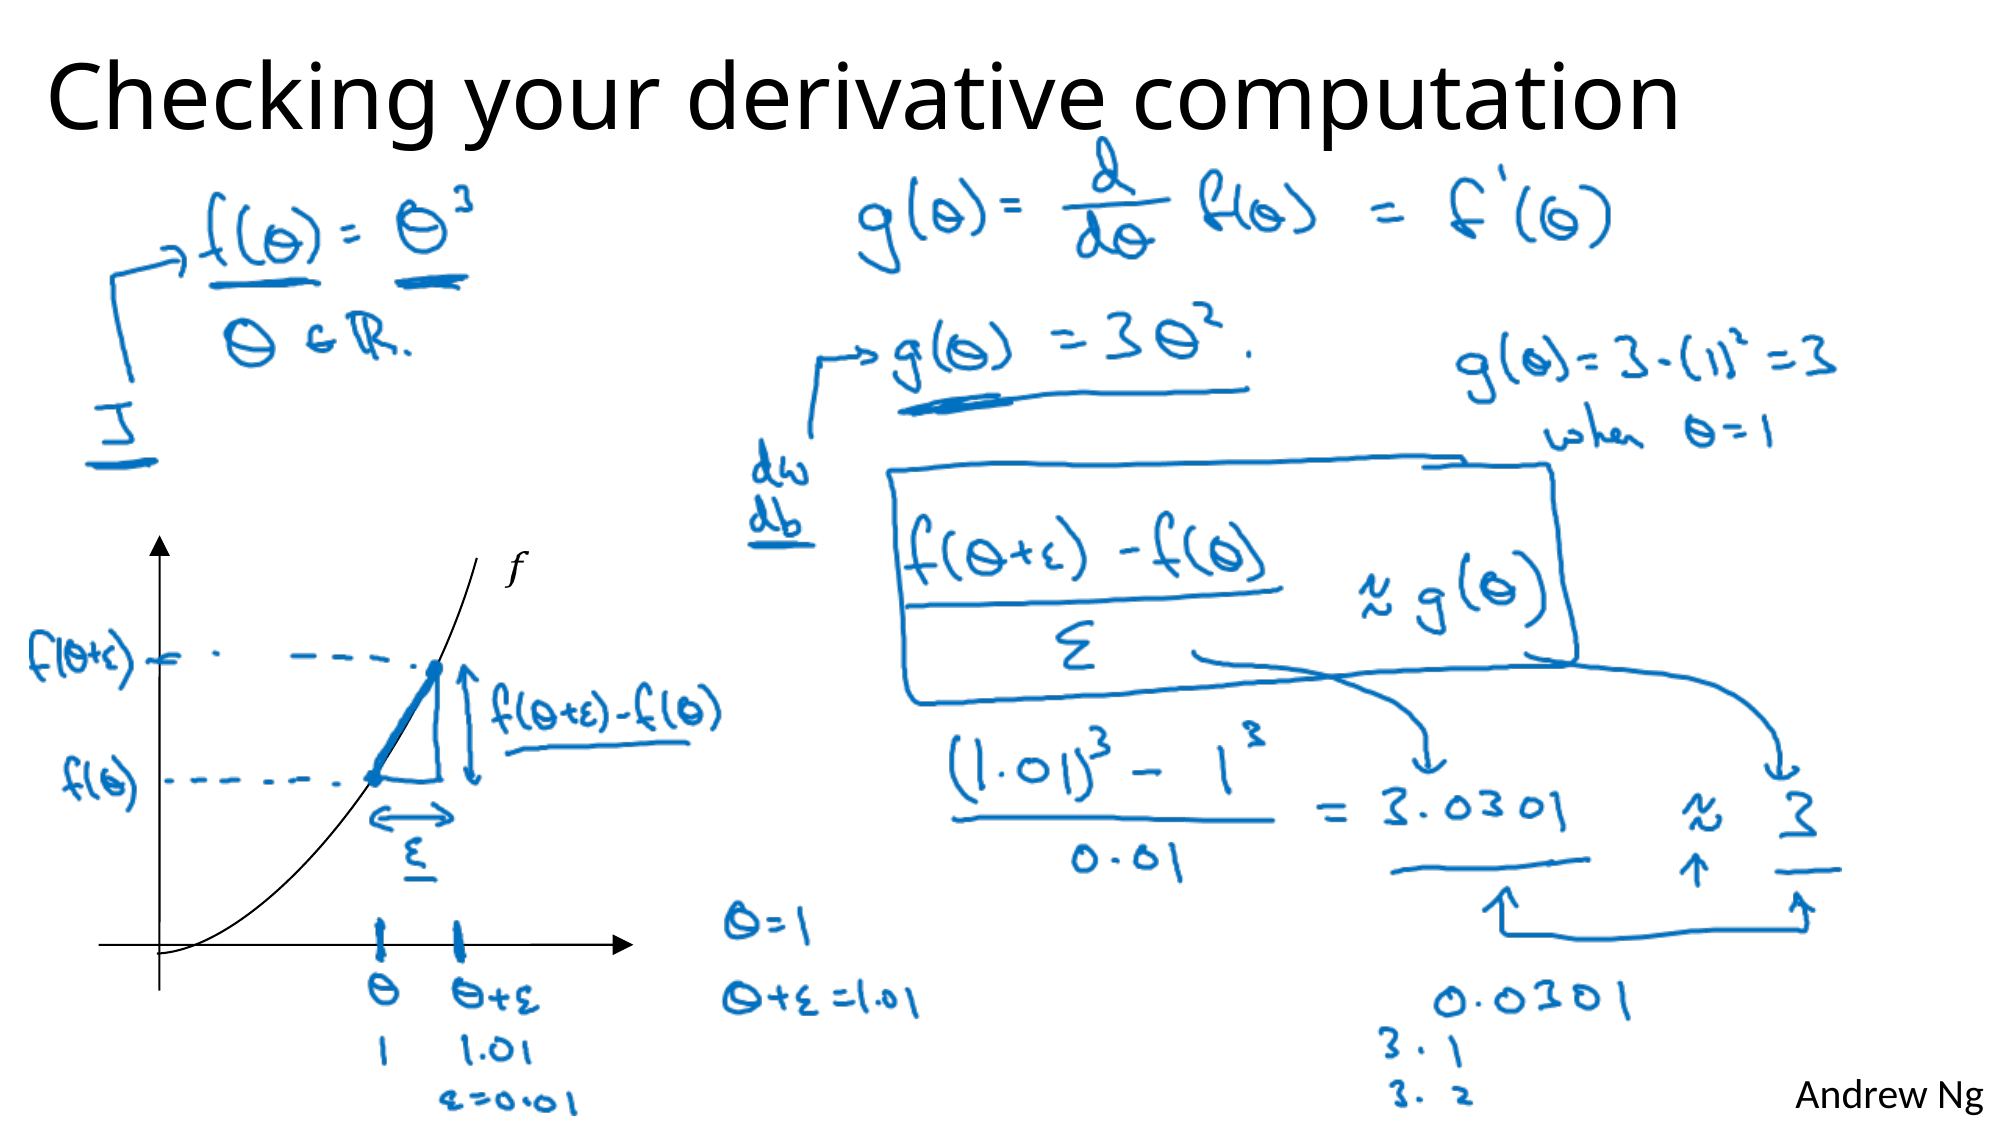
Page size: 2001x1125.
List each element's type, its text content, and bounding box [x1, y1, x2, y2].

picture [29, 136, 1842, 1116]
title Checking your derivative computation [30, 29, 2000, 248]
